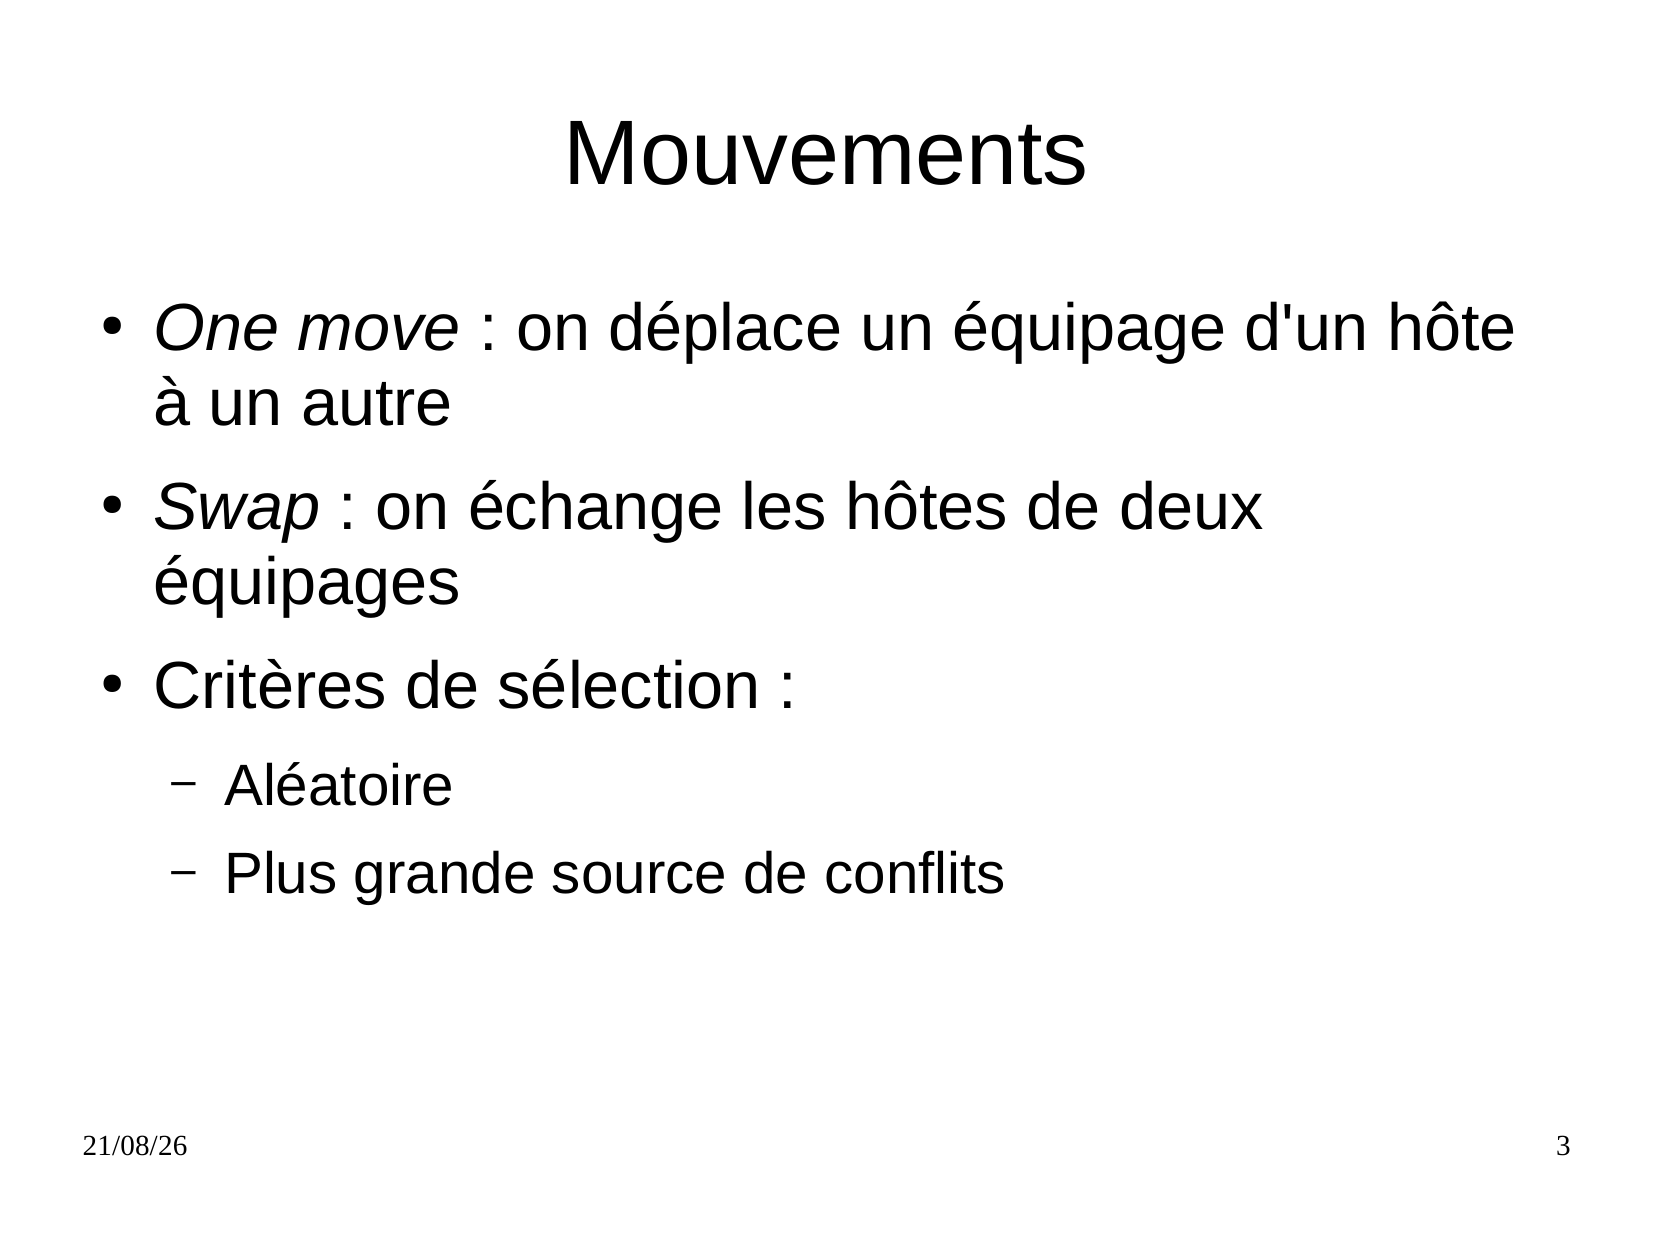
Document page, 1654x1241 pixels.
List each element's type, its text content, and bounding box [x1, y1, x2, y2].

list One move : on déplace un équipage d'un hôte à un autre Swap : on échange les hôtes de deux équipages Critères de sélection : Aléatoire Plus grande source de conflits [82, 290, 1538, 1010]
title Mouvements [82, 49, 1571, 257]
